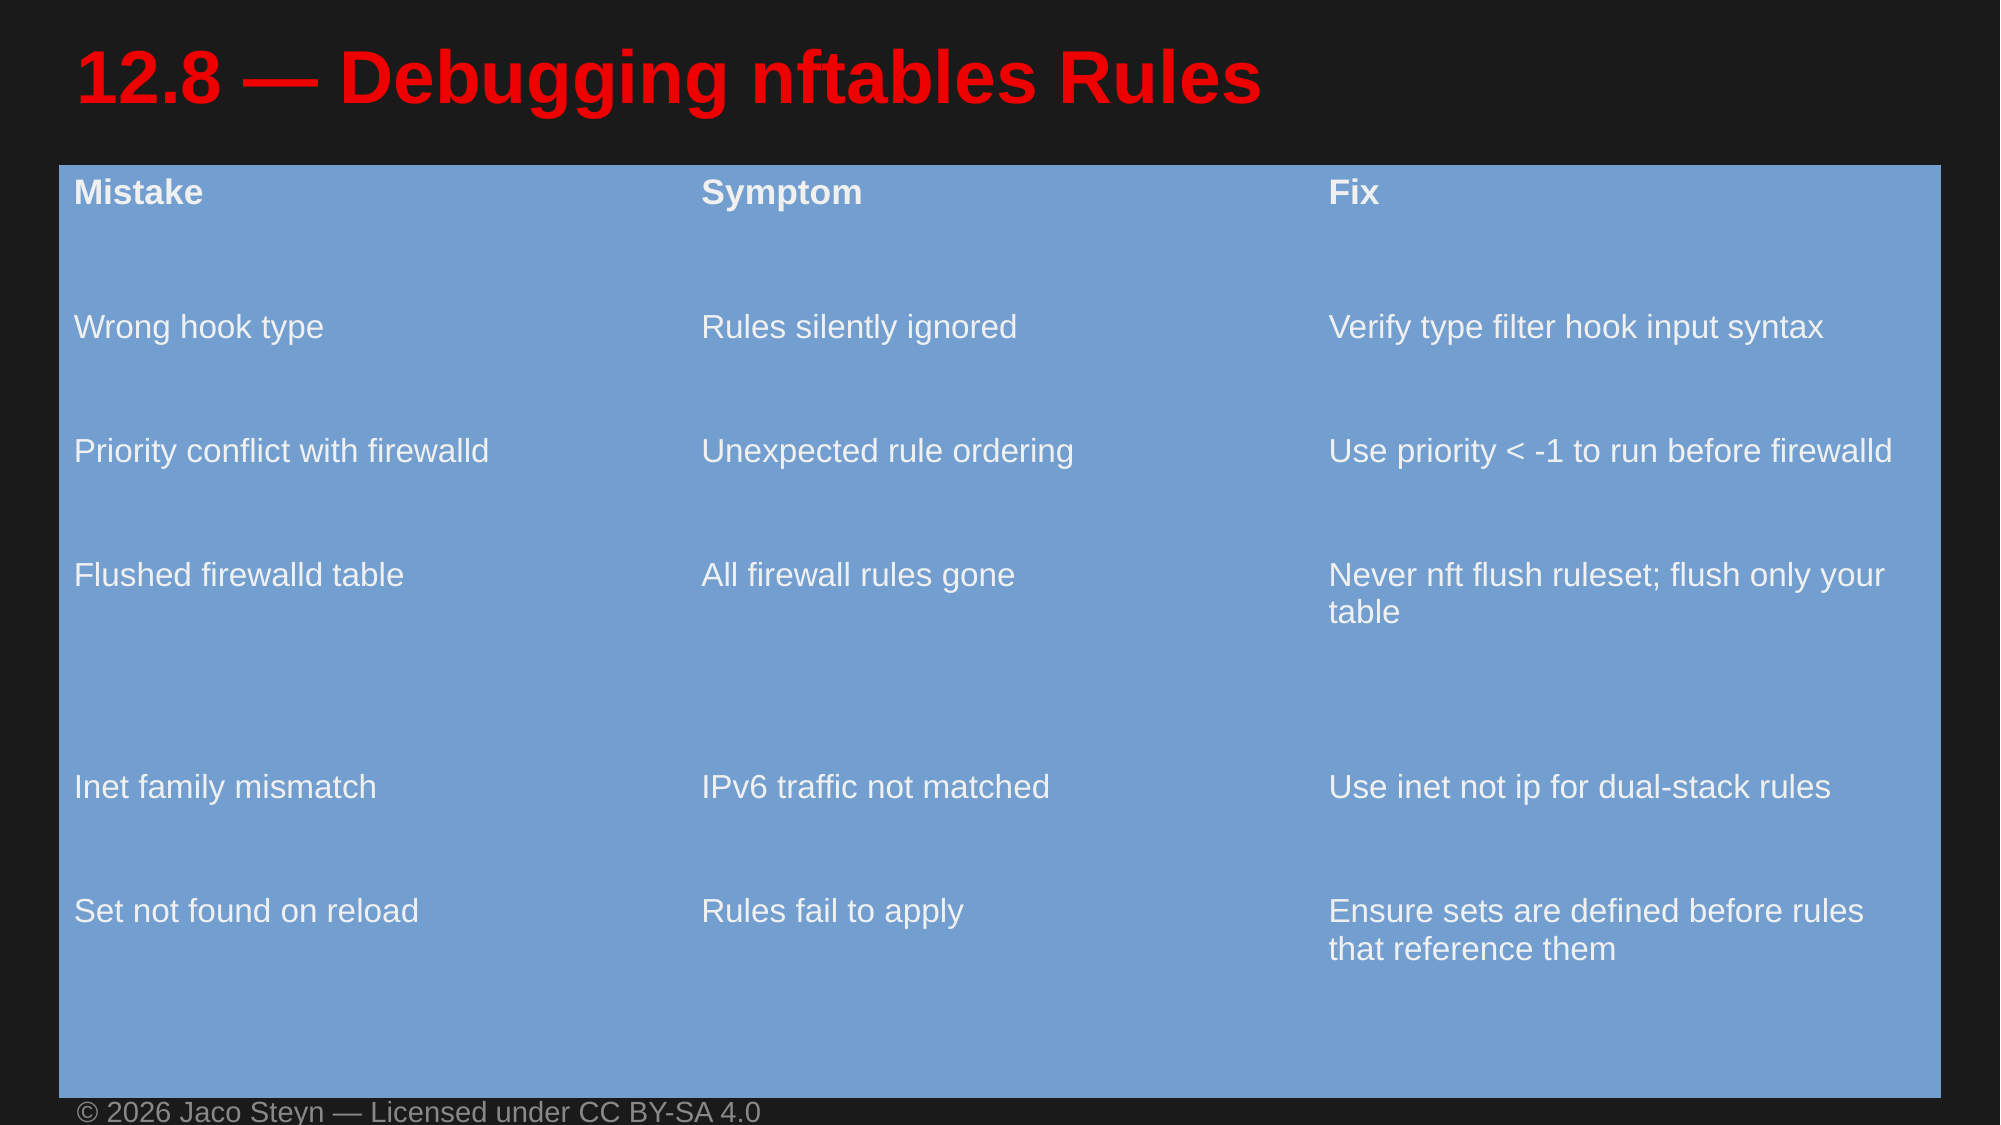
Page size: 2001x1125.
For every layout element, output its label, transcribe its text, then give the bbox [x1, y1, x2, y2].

table_cell Rules silently ignored [686, 301, 1314, 425]
table_cell Inet family mismatch [59, 762, 686, 886]
table_cell Set not found on reload [59, 886, 686, 1083]
table_cell Verify type filter hook input syntax [1314, 301, 1941, 425]
table_cell All firewall rules gone [686, 549, 1314, 762]
table_cell Use priority < -1 to run before firewalld [1314, 425, 1941, 549]
table_cell IPv6 traffic not matched [686, 762, 1314, 886]
table_cell Use inet not ip for dual-stack rules [1314, 762, 1941, 886]
table_cell Wrong hook type [59, 301, 686, 425]
table_cell Unexpected rule ordering [686, 425, 1314, 549]
table_header Mistake [59, 165, 686, 301]
table_header Fix [1314, 165, 1941, 301]
table_cell Never nft flush ruleset; flush only your table [1314, 549, 1941, 762]
table_cell Ensure sets are defined before rules that reference them [1314, 886, 1941, 1083]
table_cell Flushed firewalld table [59, 549, 686, 762]
table_cell Rules fail to apply [686, 886, 1314, 1083]
text_box 12.8 — Debugging nftables Rules [59, 23, 1942, 142]
table_cell Priority conflict with firewalld [59, 425, 686, 549]
table_header Symptom [686, 165, 1314, 301]
text_box © 2026 Jaco Steyn — Licensed under CC BY-SA 4.0 [59, 1083, 1942, 1120]
